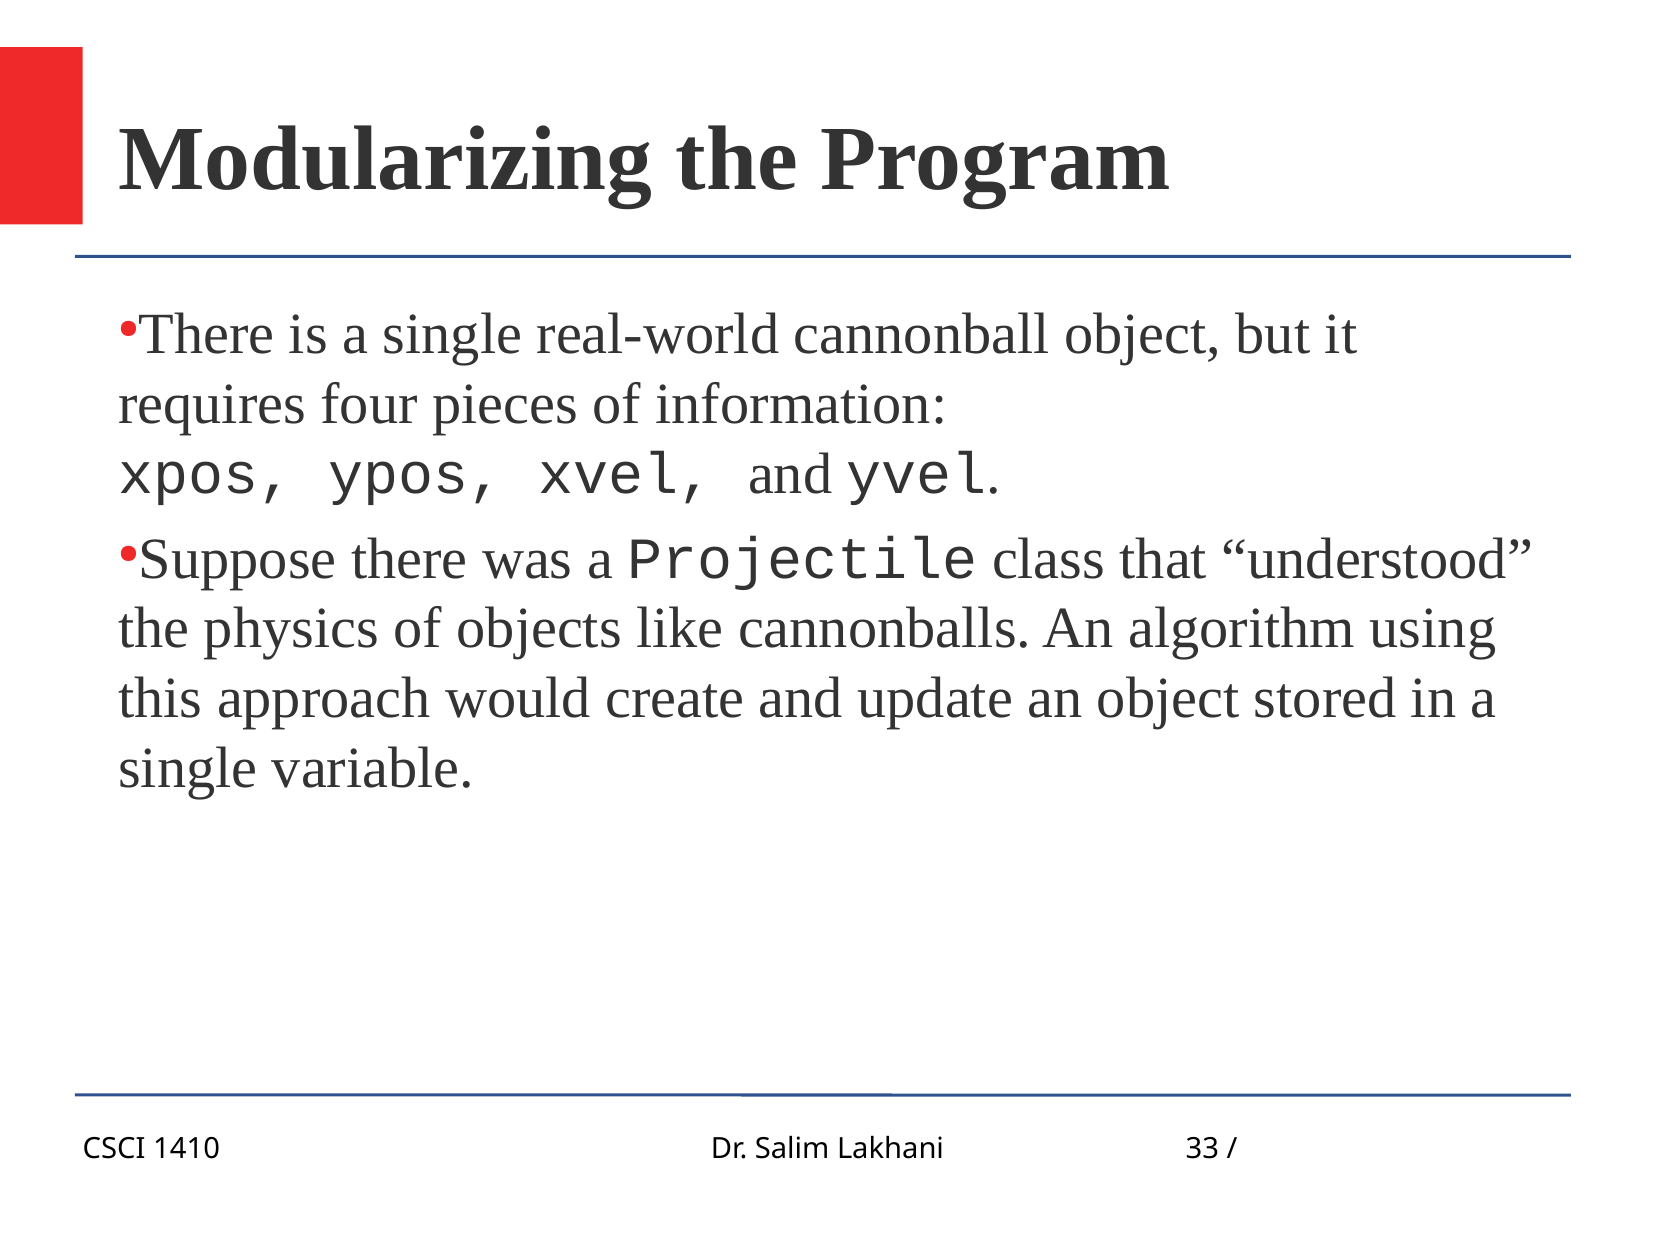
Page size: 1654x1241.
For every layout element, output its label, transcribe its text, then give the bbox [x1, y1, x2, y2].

text_box Dr. Salim Lakhani [565, 1129, 1090, 1216]
list There is a single real-world cannonball object, but it requires four pieces of information: xpos, ypos, xvel, and yvel. Suppose there was a Projectile class that “understood” the physics of objects like cannonballs. An algorithm using this approach would create and update an object stored in a single variable. [118, 295, 1536, 1080]
title Modularizing the Program [118, 49, 1571, 257]
text_box CSCI 1410 [82, 1129, 468, 1216]
text_box / [1185, 1129, 1571, 1216]
